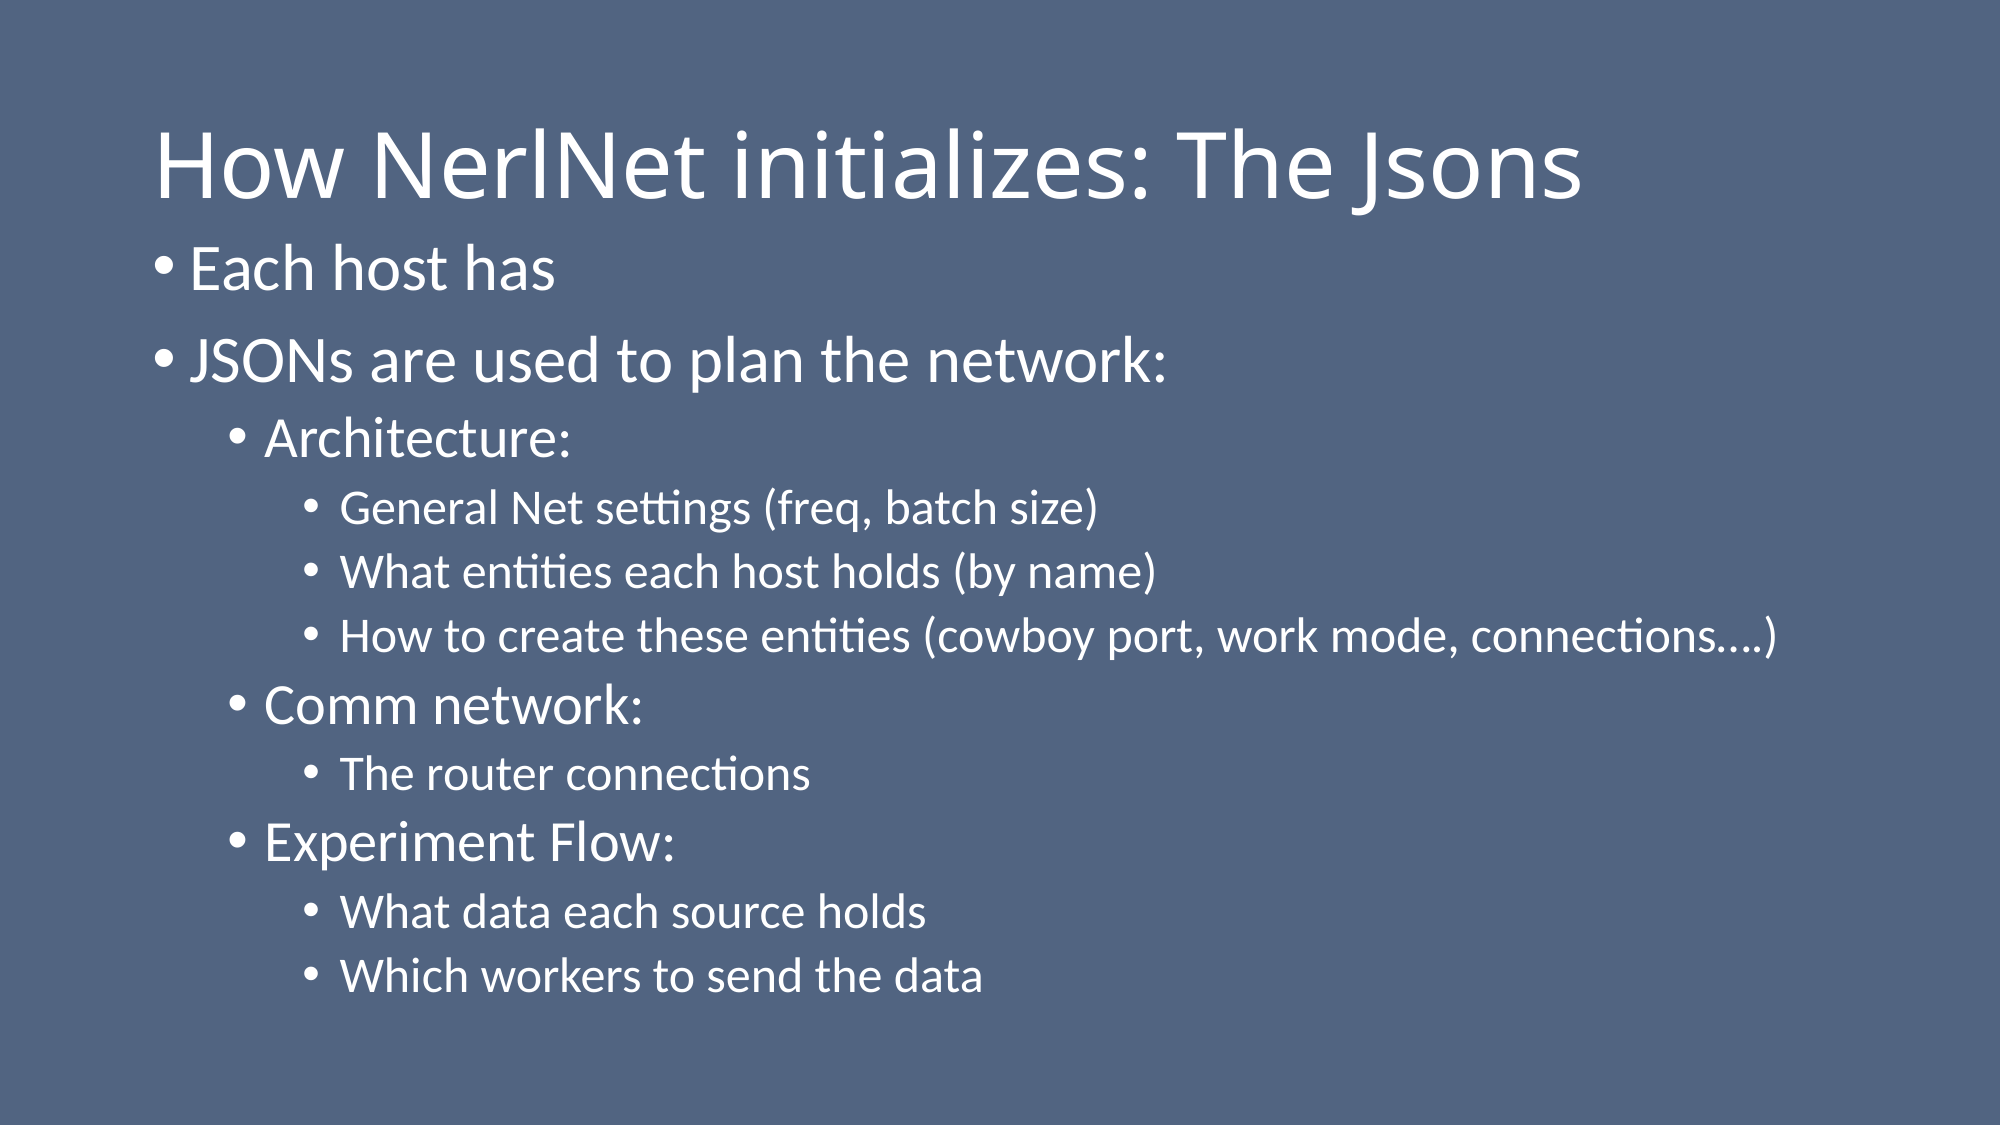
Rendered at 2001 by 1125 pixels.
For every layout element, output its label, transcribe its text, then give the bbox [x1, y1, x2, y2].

text_box How NerlNet initializes: The Jsons [137, 59, 1863, 224]
text_box Each host has JSONs are used to plan the network: Architecture: General Net settings (freq, batch size) What entities each host holds (by name) How to create these entities (cowboy port, work mode, connections….) Comm network: The router connections Experiment Flow: What data each source holds Which workers to send the data [137, 224, 1863, 1051]
